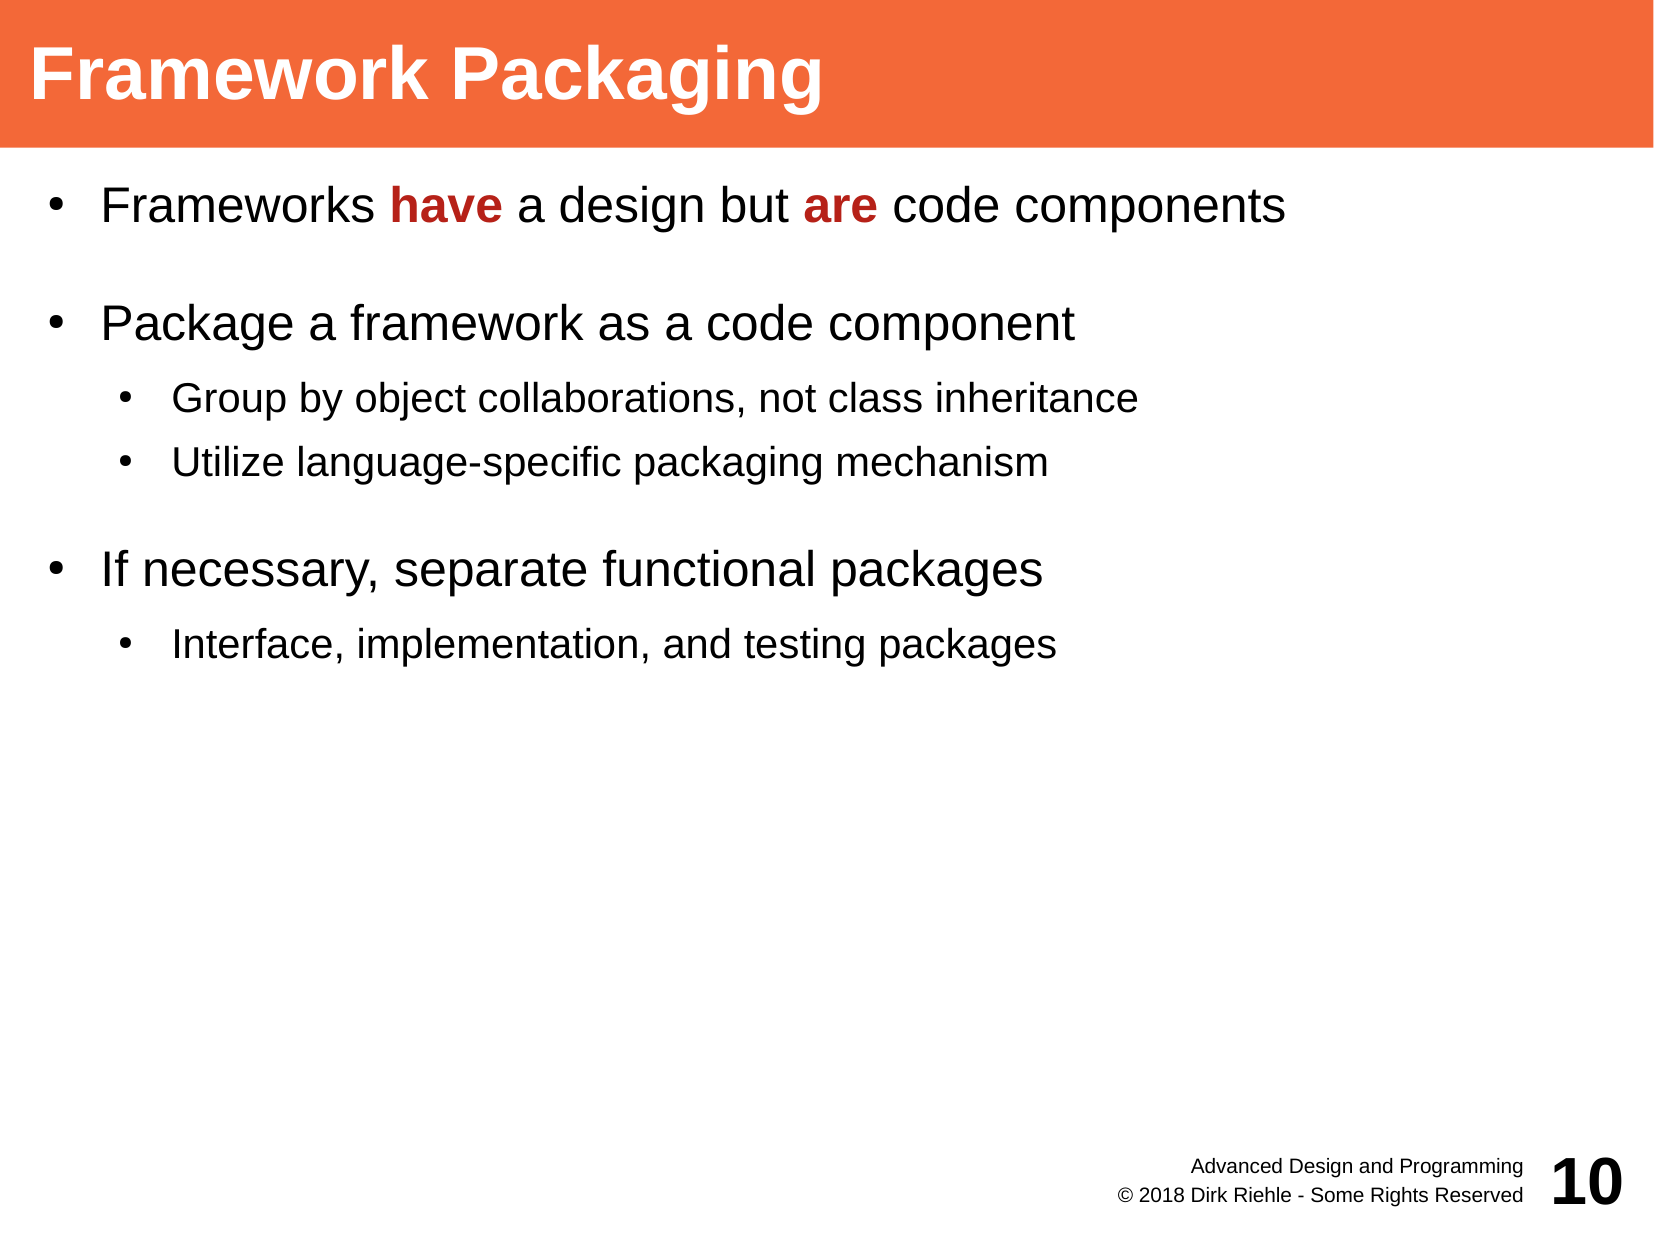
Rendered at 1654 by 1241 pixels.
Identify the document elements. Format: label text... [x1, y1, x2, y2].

title Framework Packaging [0, 0, 1654, 148]
list Frameworks have a design but are code components Package a framework as a code component Group by object collaborations, not class inheritance Utilize language-specific packaging mechanism If necessary, separate functional packages Interface, implementation, and testing packages [29, 177, 1625, 1063]
